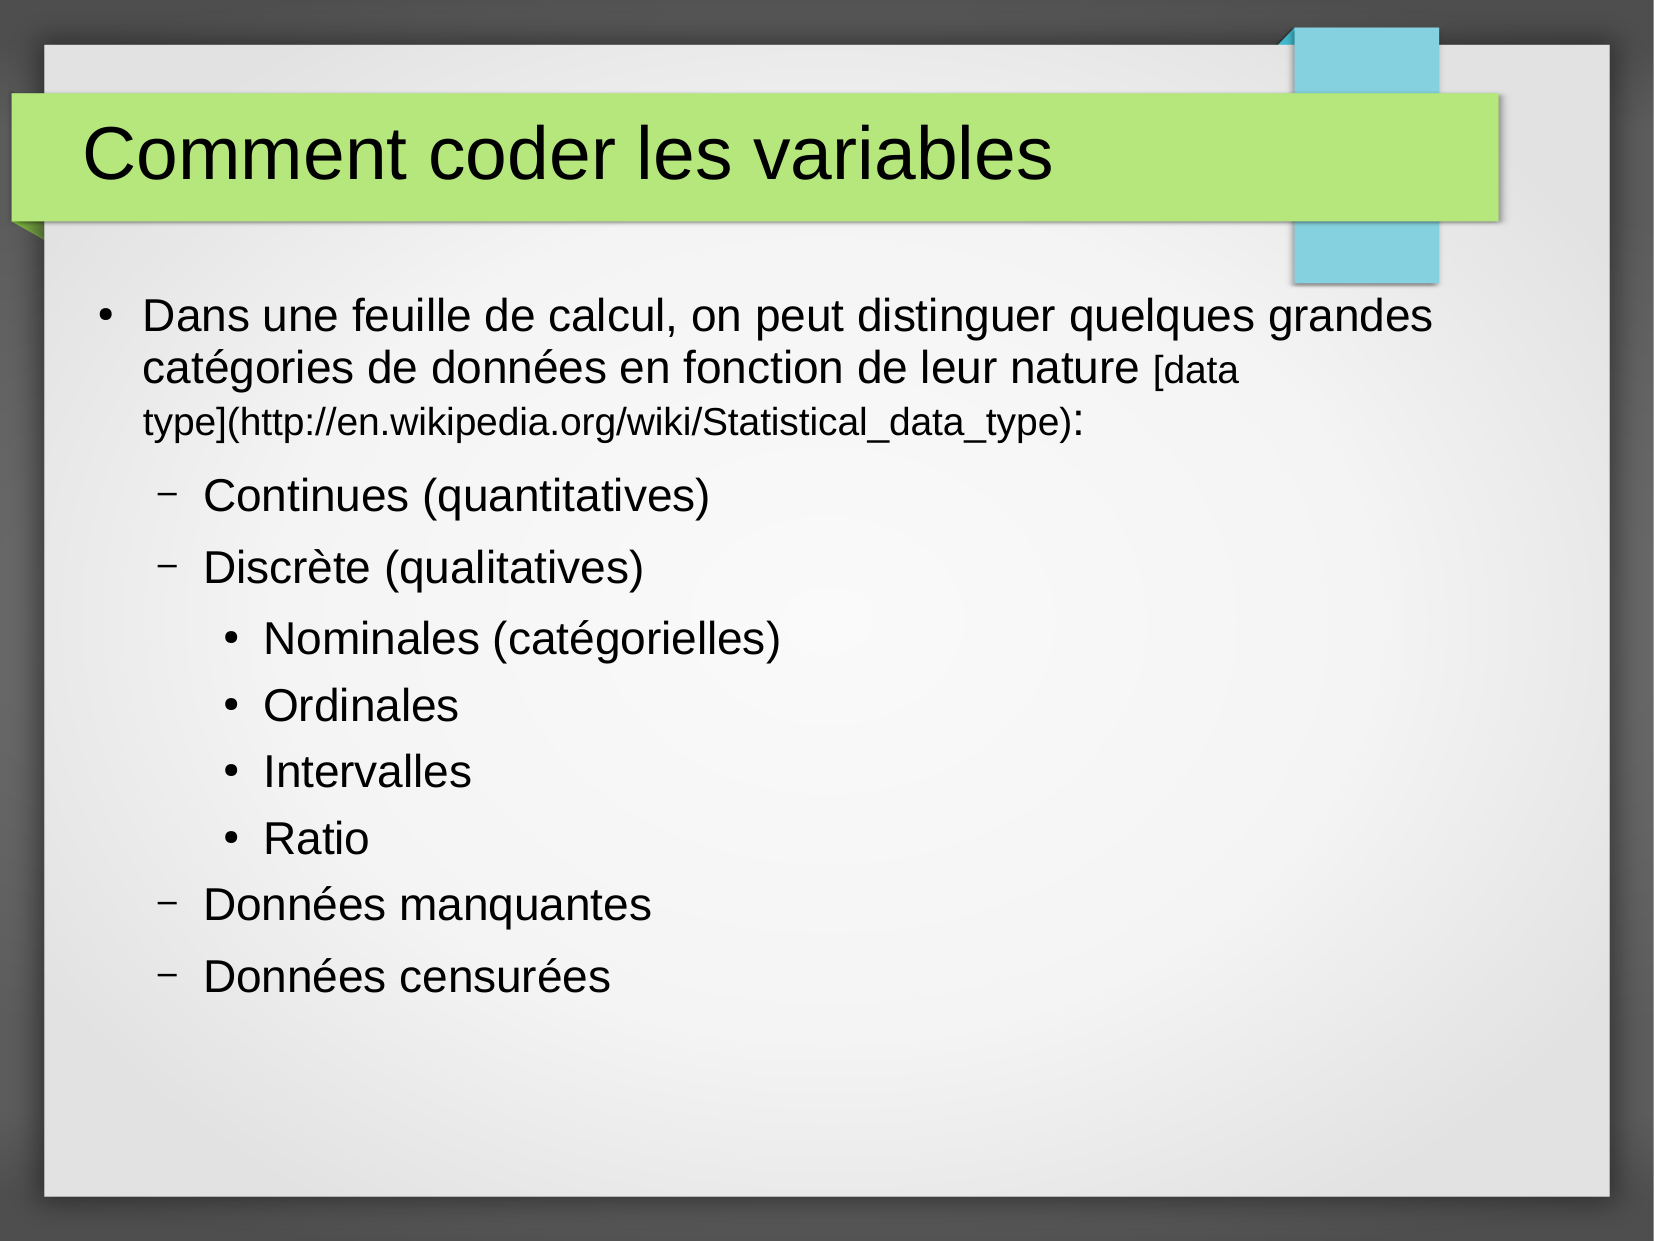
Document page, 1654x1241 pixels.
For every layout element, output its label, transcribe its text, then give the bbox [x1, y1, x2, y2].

title Comment coder les variables [82, 94, 1264, 213]
picture [0, 0, 1654, 1241]
list Dans une feuille de calcul, on peut distinguer quelques grandes catégories de données en fonction de leur nature [data type](http://en.wikipedia.org/wiki/Statistical_data_type): Continues (quantitatives) Discrète (qualitatives) Nominales (catégorielles) Ordinales Intervalles Ratio Données manquantes Données censurées [82, 290, 1571, 1010]
